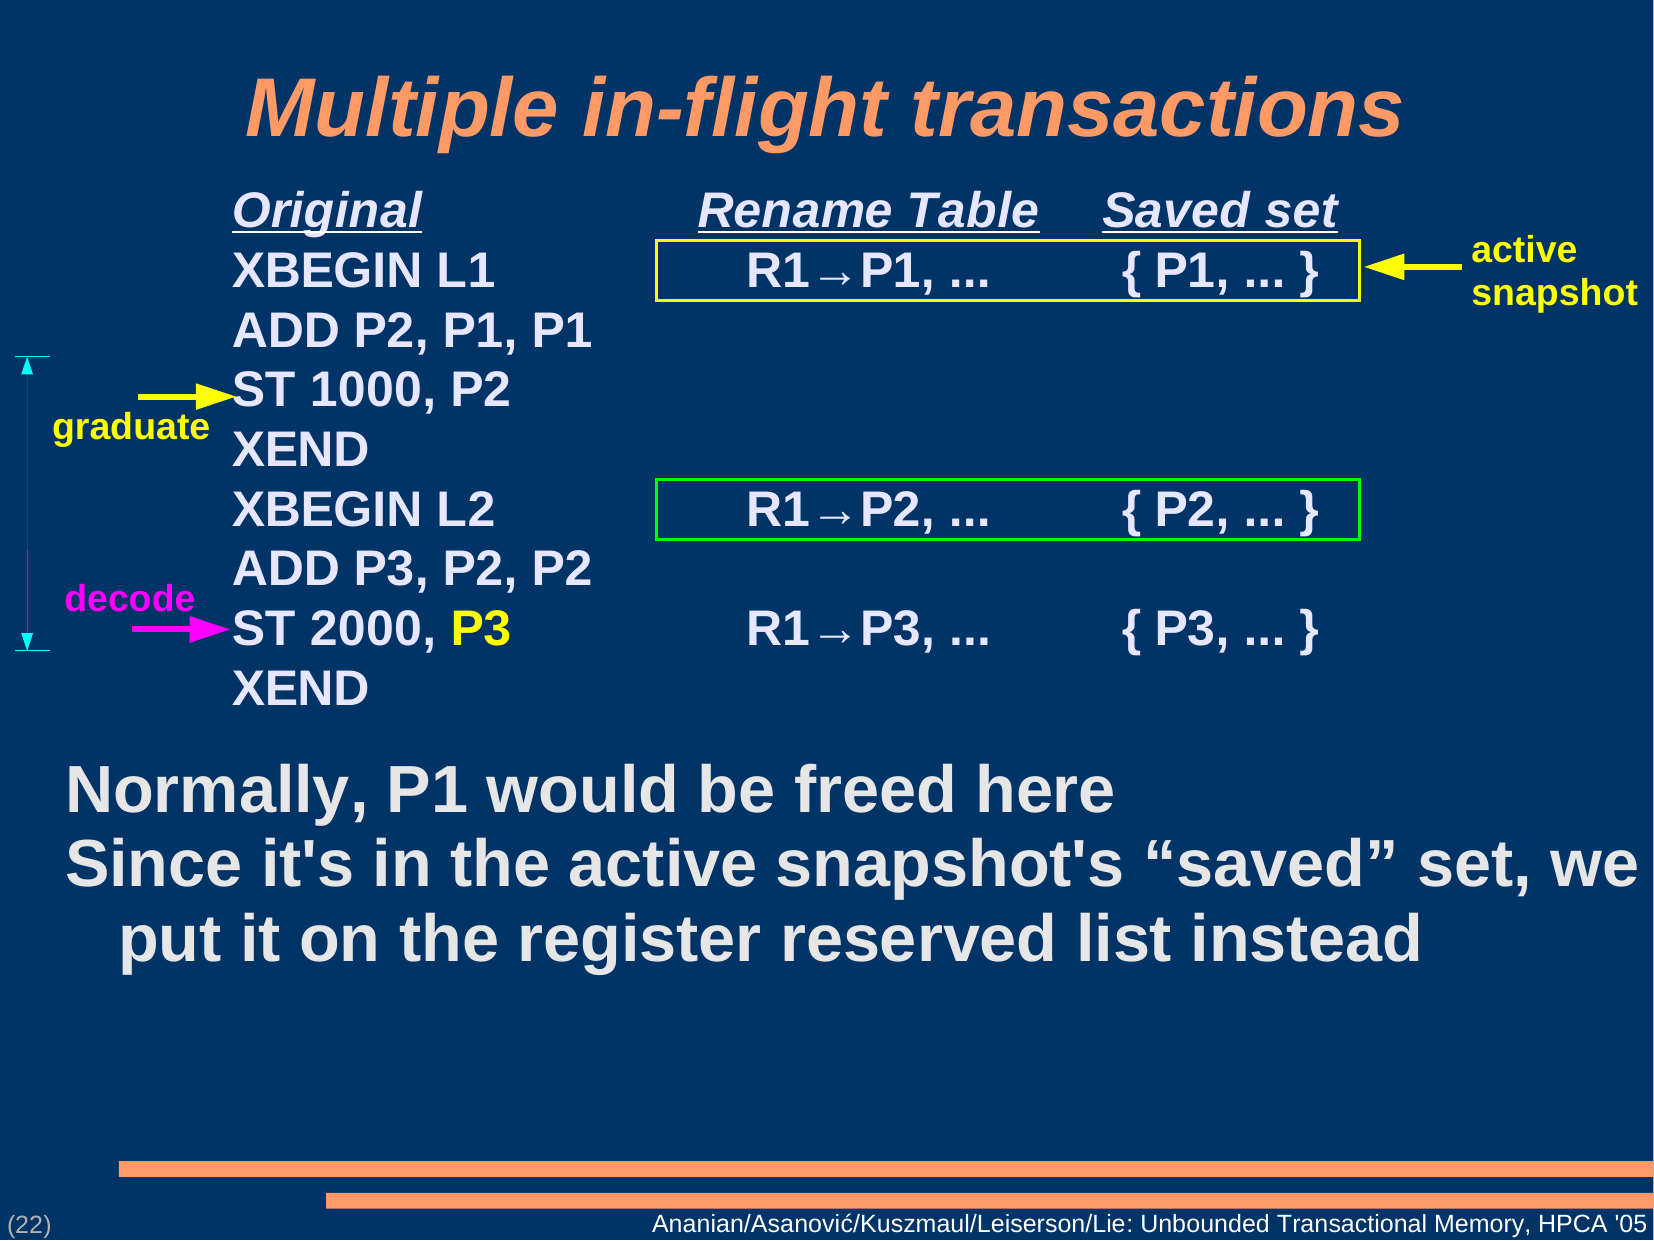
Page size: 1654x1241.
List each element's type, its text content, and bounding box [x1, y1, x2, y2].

title Multiple in-flight transactions [51, 28, 1600, 187]
chart [229, 180, 1362, 721]
text_box active snapshot [1471, 228, 1639, 343]
list Normally, P1 would be freed here Since it's in the active snapshot's “saved” set, we put it on the register reserved list instead [47, 751, 1654, 1241]
text_box decode [64, 577, 196, 635]
text_box graduate [52, 405, 211, 463]
text_box [1362, 208, 1654, 323]
